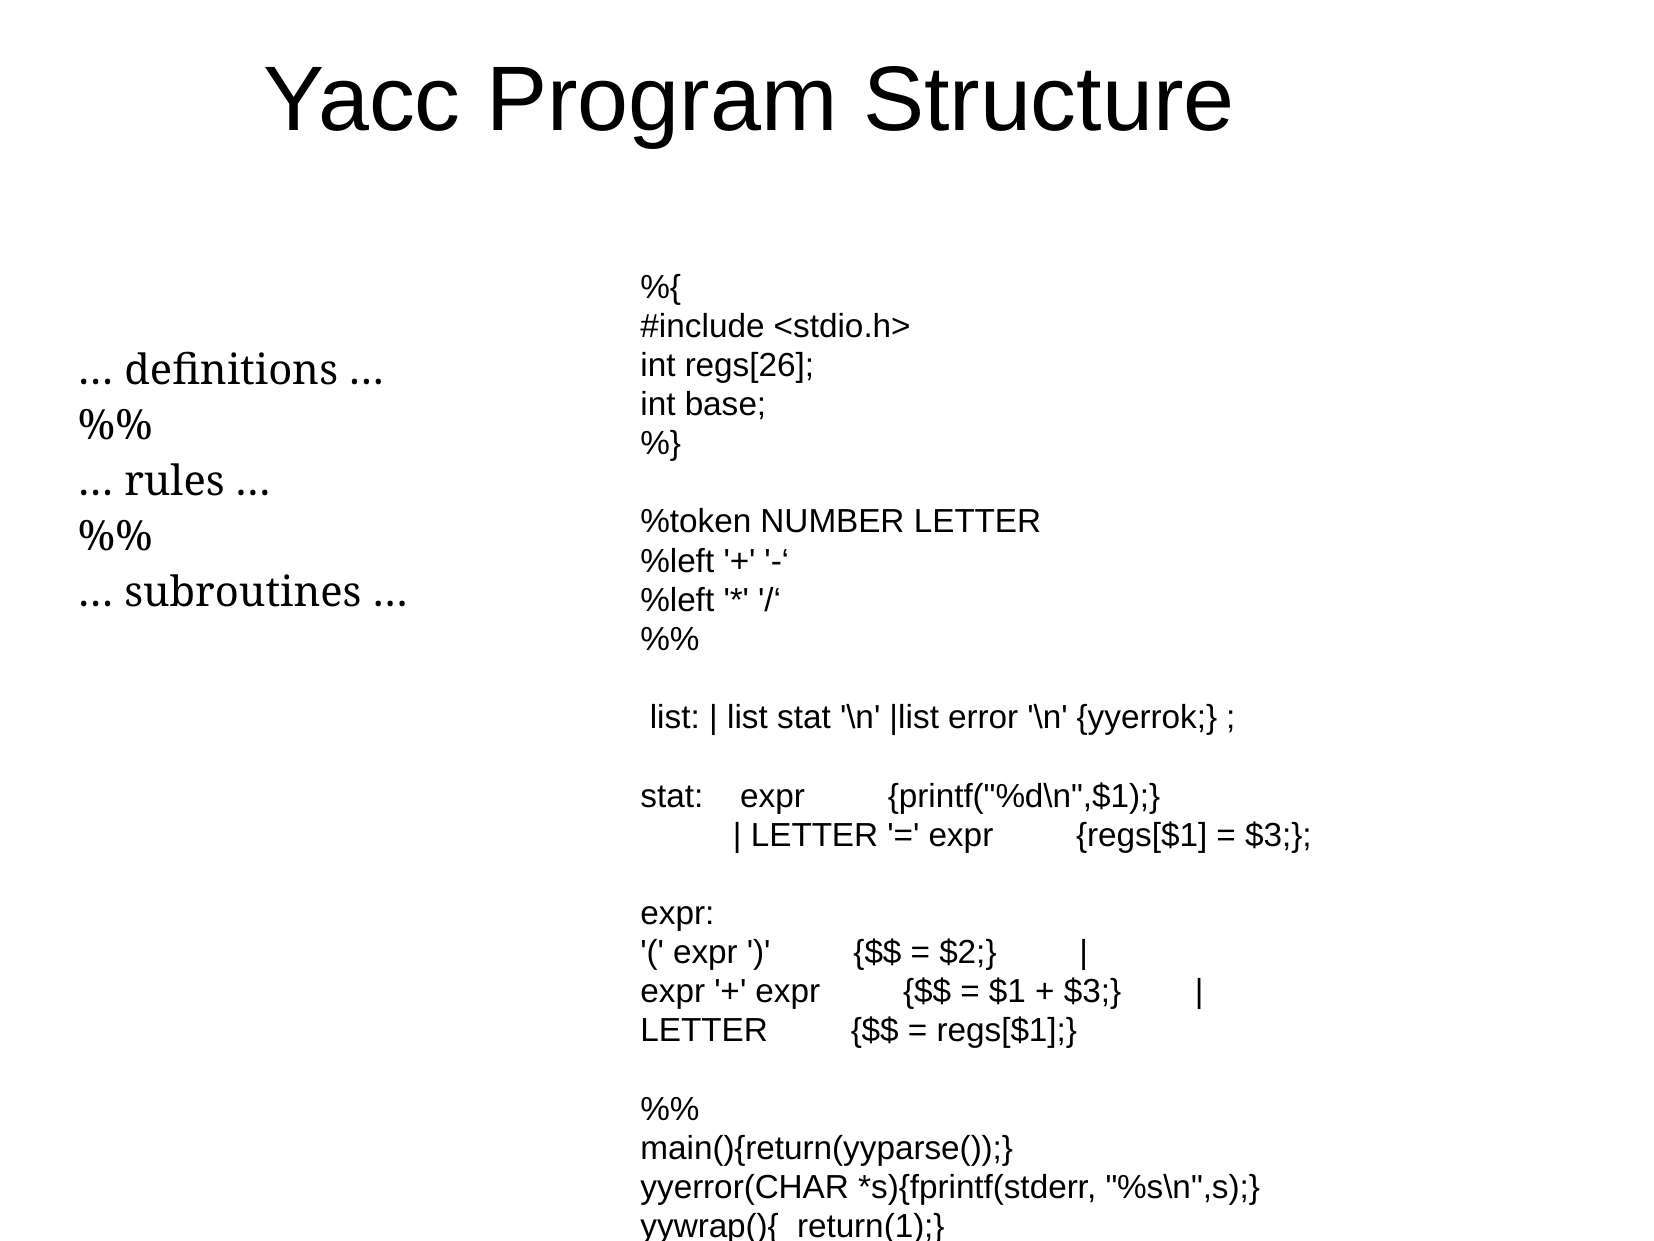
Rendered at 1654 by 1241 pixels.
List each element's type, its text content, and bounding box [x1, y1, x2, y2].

text_box %{ #include <stdio.h> int regs[26]; int base; %} %token NUMBER LETTER %left '+' '-‘ %left '*' '/‘ %% list: | list stat '\n' |list error '\n' {yyerrok;} ; stat: expr {printf("%d\n",$1);} | LETTER '=' expr {regs[$1] = $3;}; expr: '(' expr ')' {$$ = $2;} | expr '+' expr {$$ = $1 + $3;} | LETTER {$$ = regs[$1];} %% main(){return(yyparse());} yyerror(CHAR *s){fprintf(stderr, "%s\n",s);} yywrap(){ return(1);} [624, 187, 1654, 1076]
text_box … definitions … %% … rules … %% … subroutines … [62, 225, 500, 526]
text_box Yacc Program Structure [75, 0, 1426, 188]
